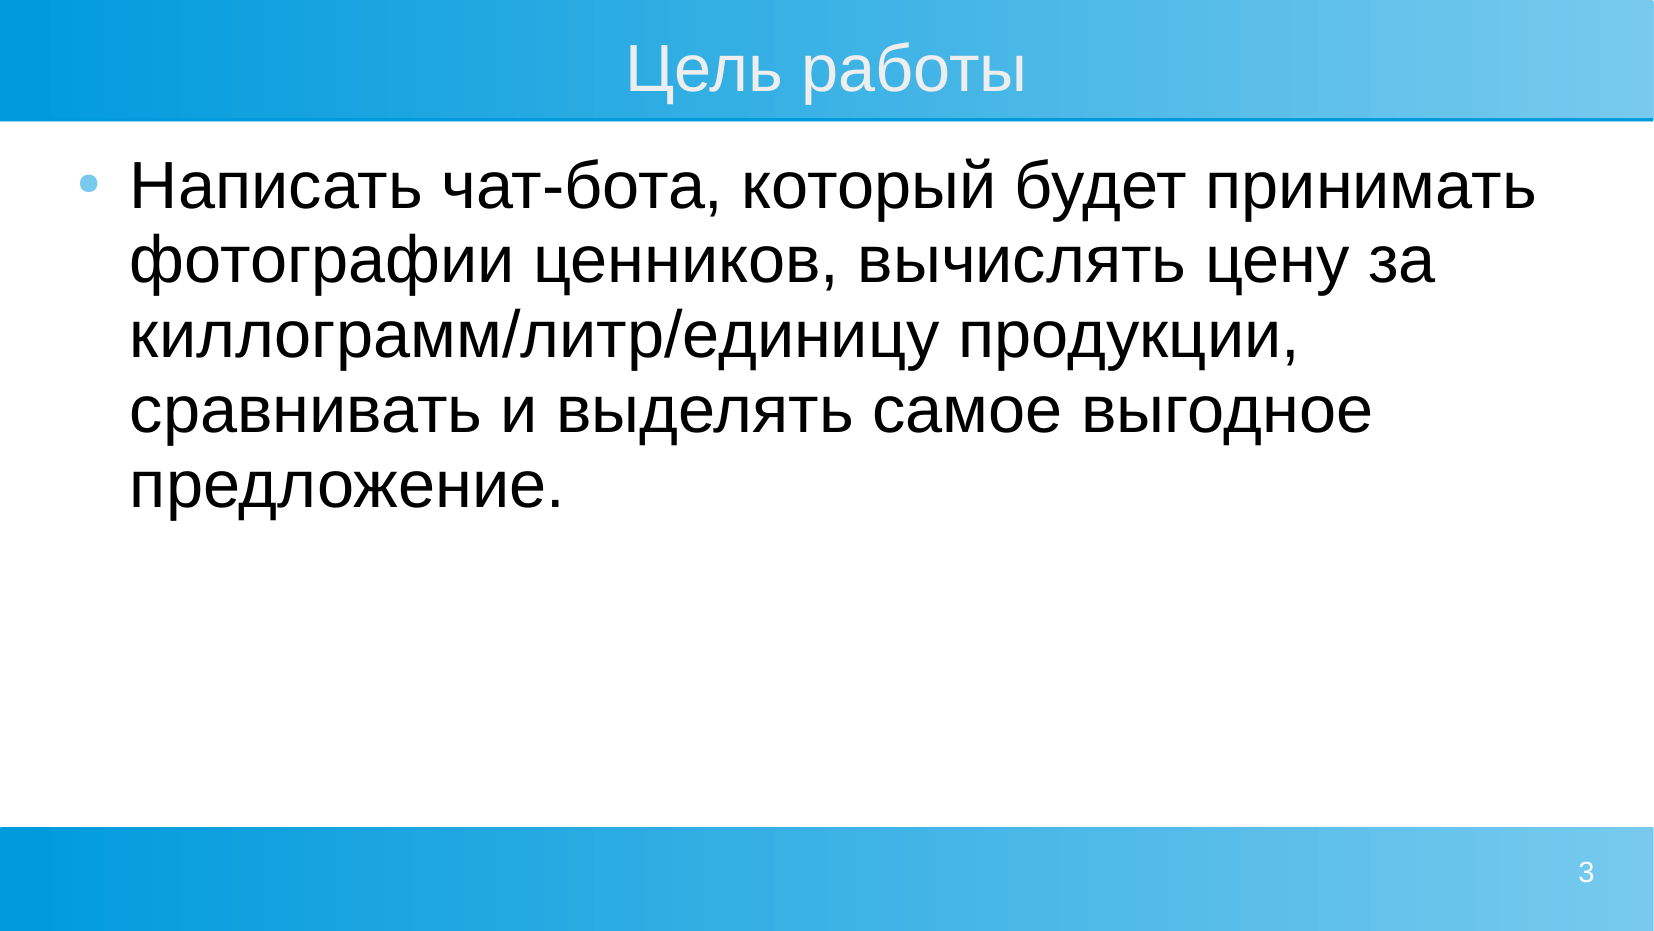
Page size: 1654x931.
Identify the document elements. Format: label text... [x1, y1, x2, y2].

list Написать чат-бота, который будет принимать фотографии ценников, вычислять цену за киллограмм/литр/единицу продукции, сравнивать и выделять самое выгодное предложение. [59, 147, 1595, 739]
title Цель работы [59, 29, 1595, 108]
